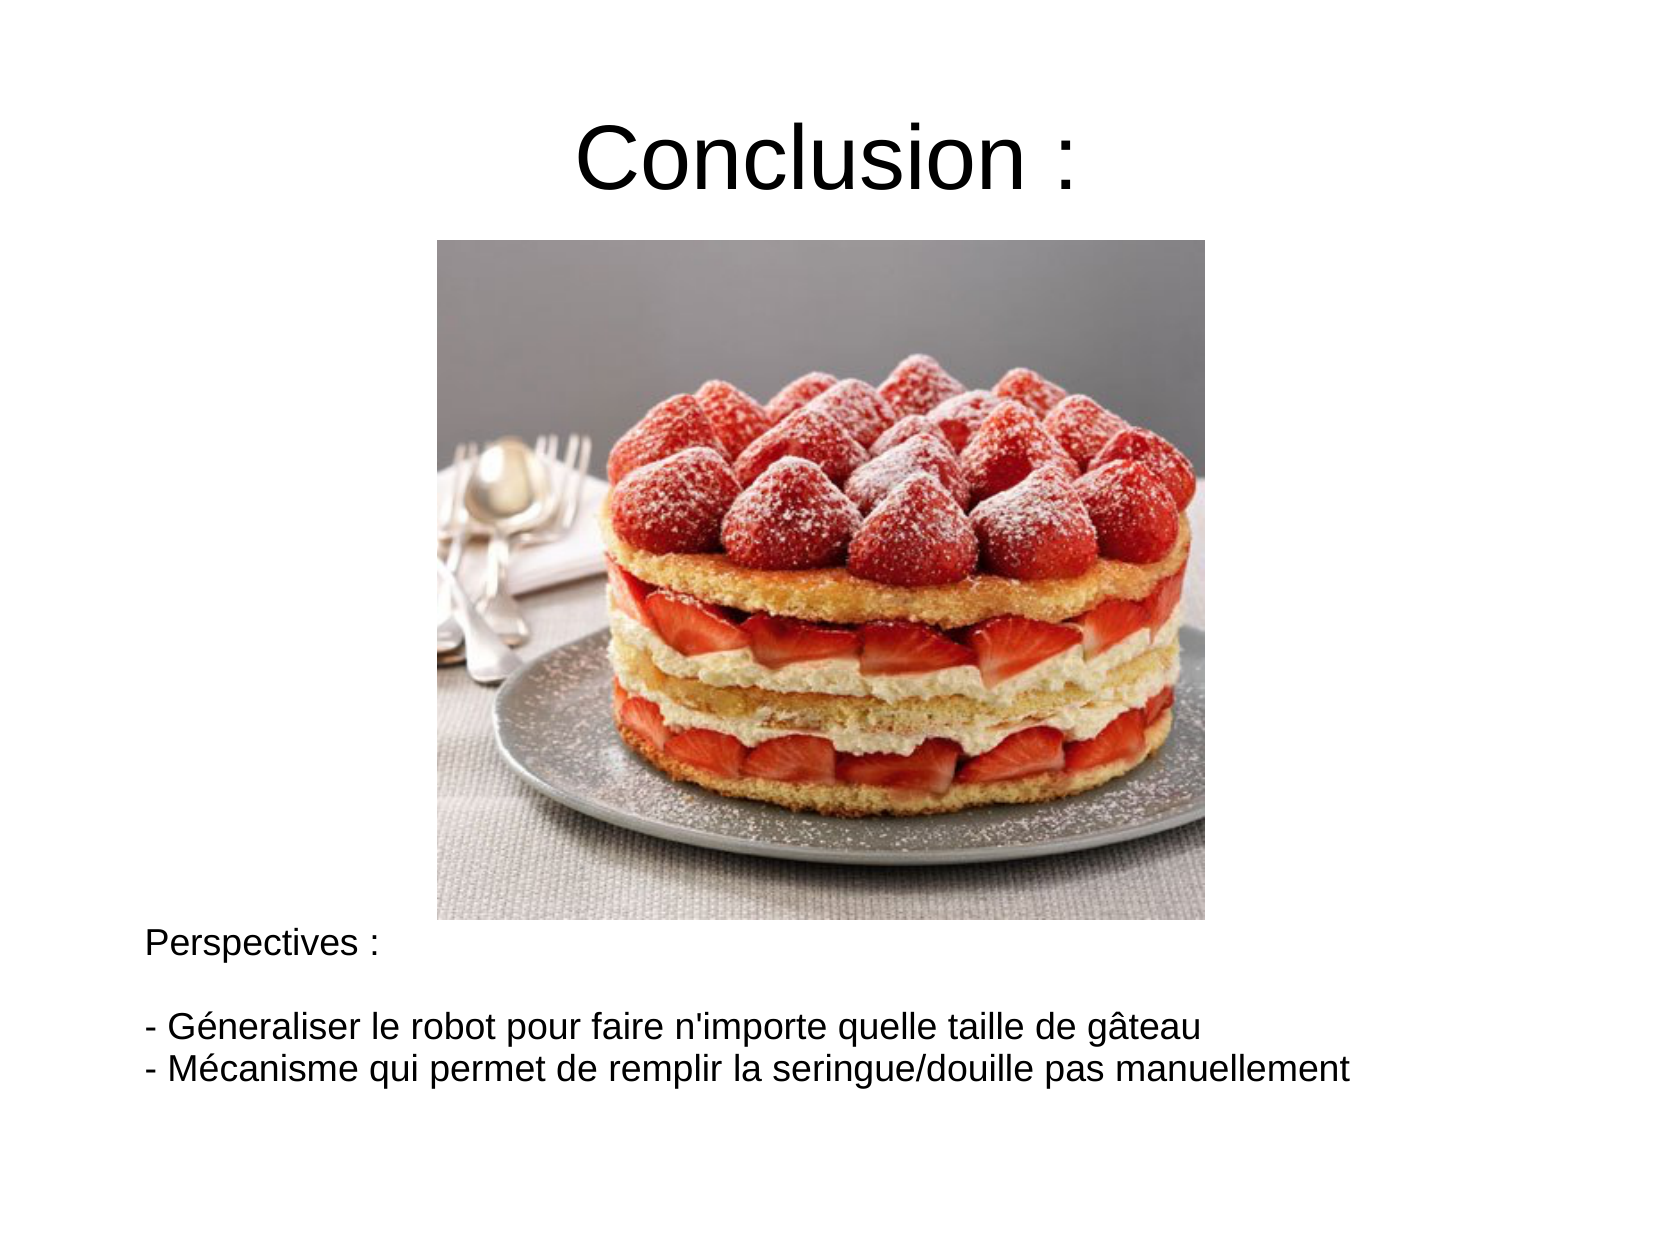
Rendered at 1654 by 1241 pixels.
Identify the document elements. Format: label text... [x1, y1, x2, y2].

title Conclusion : [82, 49, 1571, 257]
text_box Perspectives : - Géneraliser le robot pour faire n'importe quelle taille de gâteau - Mécanisme qui permet de remplir la seringue/douille pas manuellement [129, 914, 1571, 1182]
picture [437, 240, 1205, 920]
